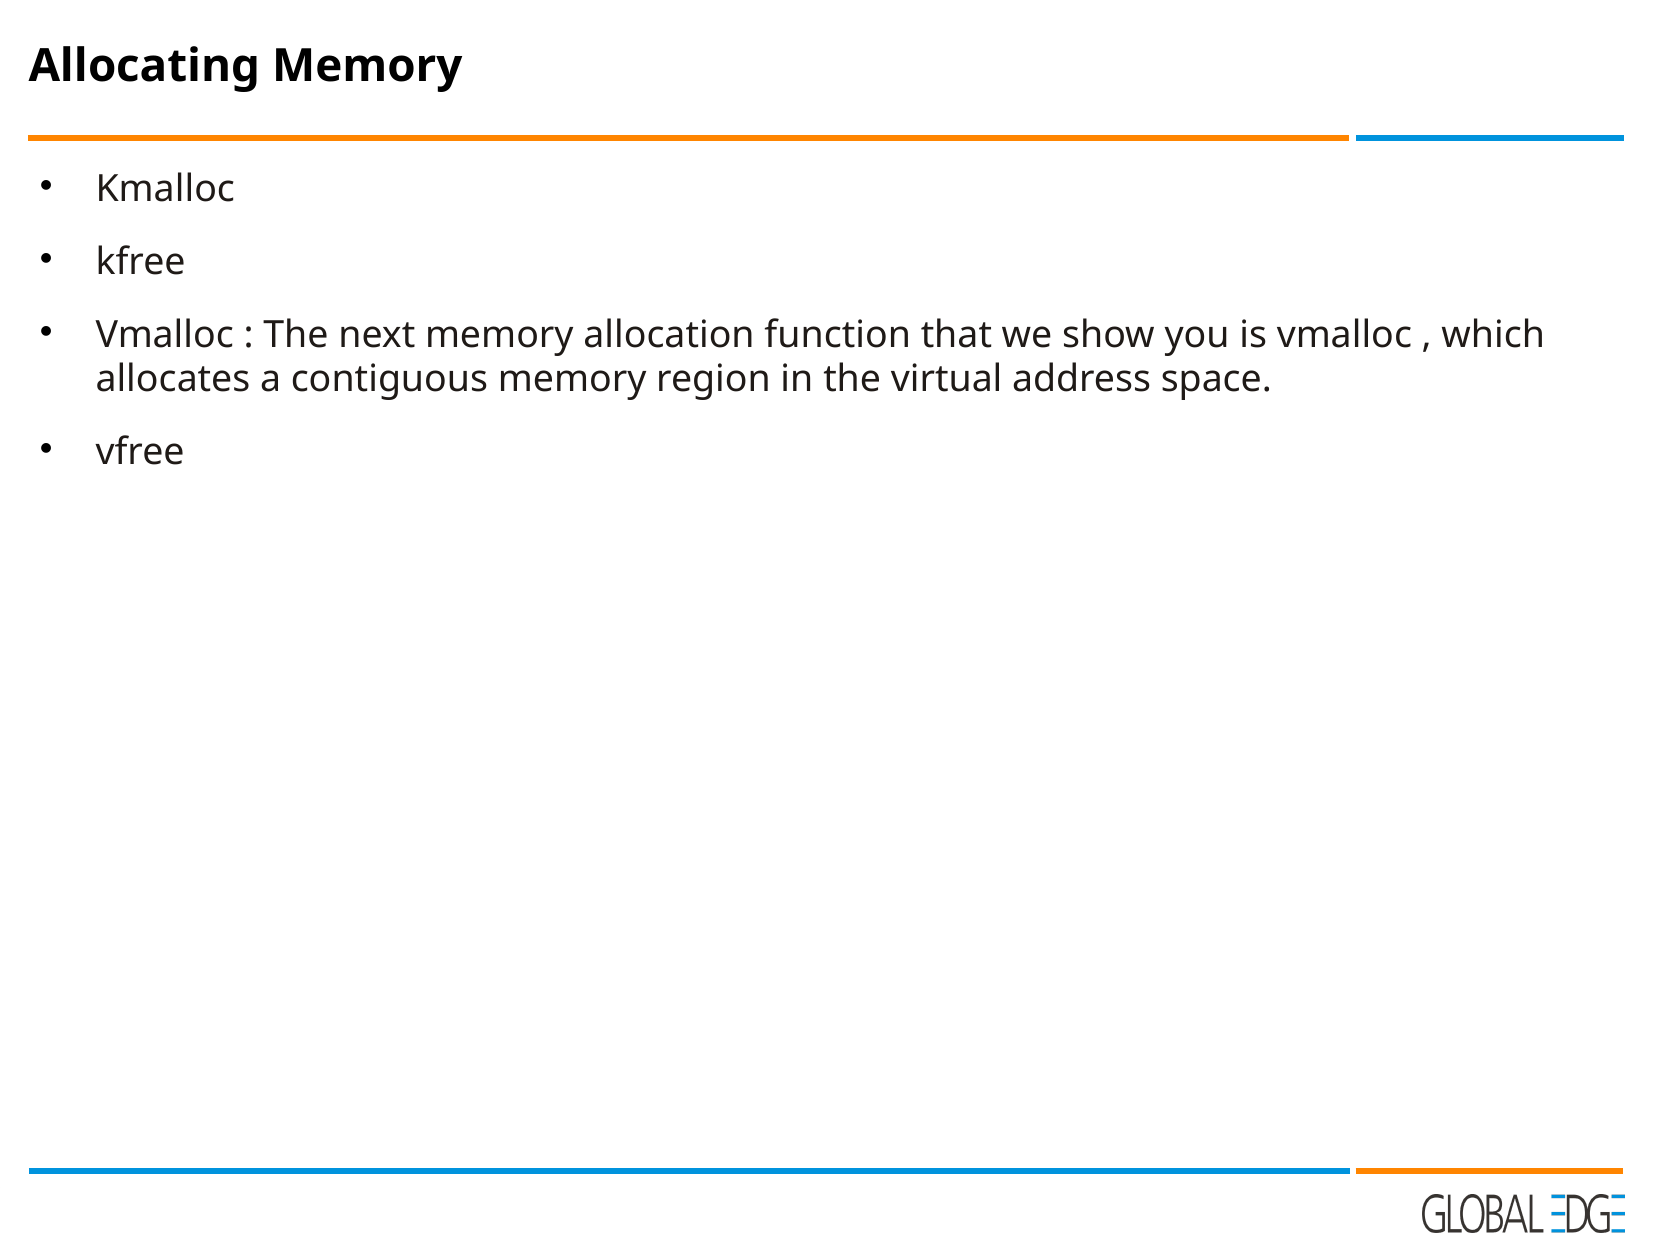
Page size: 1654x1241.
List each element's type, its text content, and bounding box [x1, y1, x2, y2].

list Kmalloc kfree Vmalloc : The next memory allocation function that we show you is vmalloc , which allocates a contiguous memory region in the virtual address space. vfree [28, 160, 1624, 1152]
title Allocating Memory [17, 9, 1498, 122]
picture [1422, 1194, 1625, 1233]
